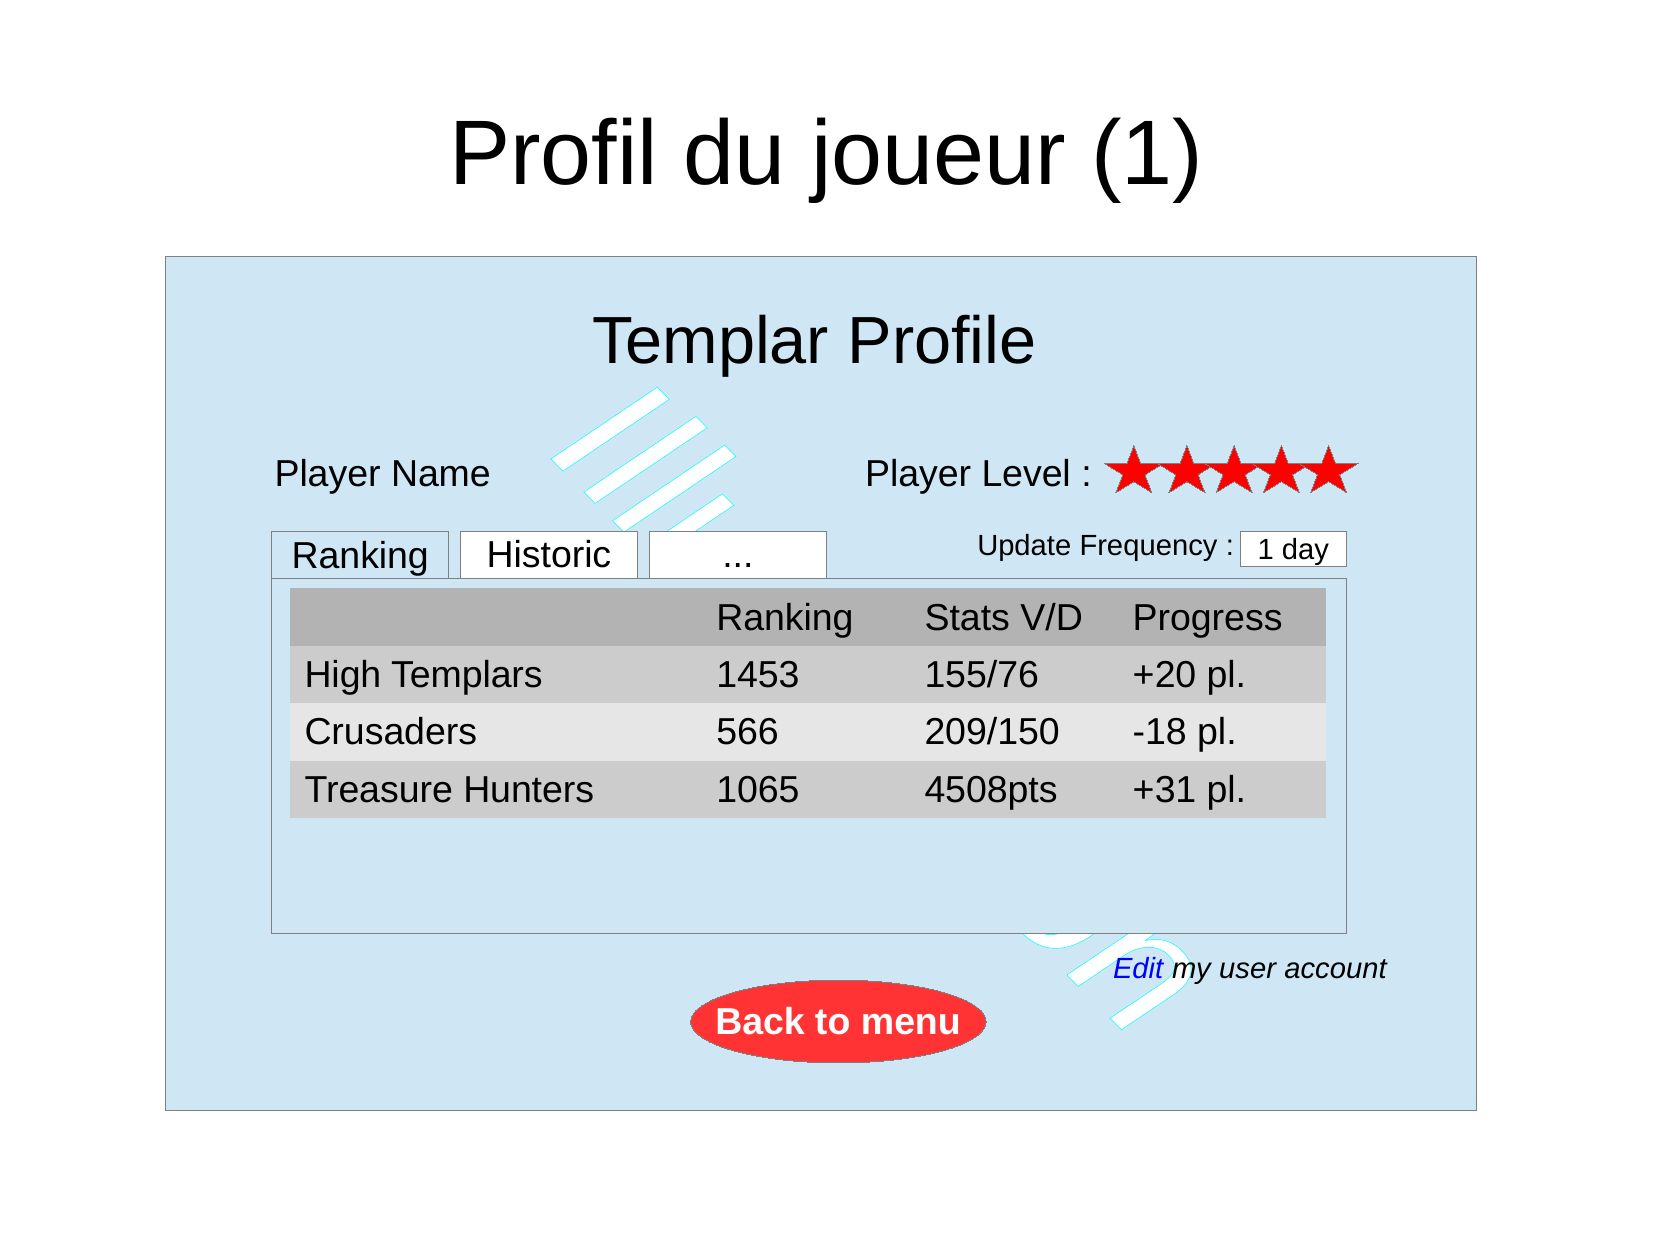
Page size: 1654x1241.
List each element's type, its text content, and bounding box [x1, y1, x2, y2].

table_header Stats V/D [910, 588, 1118, 646]
table_header Progress [1118, 588, 1326, 646]
table_cell +31 pl. [1118, 761, 1326, 818]
table_cell High Templars [290, 646, 702, 703]
table_header Ranking [702, 588, 910, 646]
text_box Illustration [475, 385, 915, 578]
table_cell -18 pl. [1118, 703, 1326, 761]
text_box Update Frequency : [962, 521, 1264, 570]
text_box Illustration [906, 934, 1281, 1130]
text_box Player Level : [850, 445, 1123, 503]
text_box 1 day [1240, 531, 1347, 567]
text_box Edit my user account [1098, 944, 1441, 993]
title Profil du joueur (1) [82, 49, 1571, 257]
table_header [290, 588, 702, 646]
text_box Back to menu [690, 980, 987, 1063]
table_cell Treasure Hunters [290, 761, 702, 818]
table_cell +20 pl. [1118, 646, 1326, 703]
table_cell 155/76 [910, 646, 1118, 703]
text_box [165, 257, 1477, 1111]
table_cell 1065 [702, 761, 910, 818]
text_box ... [649, 531, 827, 579]
text_box Historic [460, 531, 638, 579]
table_cell 209/150 [910, 703, 1118, 761]
table_cell 4508pts [910, 761, 1118, 818]
table_cell Crusaders [290, 703, 702, 761]
text_box Ranking [271, 531, 449, 579]
text_box Templar Profile [577, 295, 1052, 385]
table_cell 1453 [702, 646, 910, 703]
table_cell 566 [702, 703, 910, 761]
text_box Player Name [259, 445, 532, 502]
